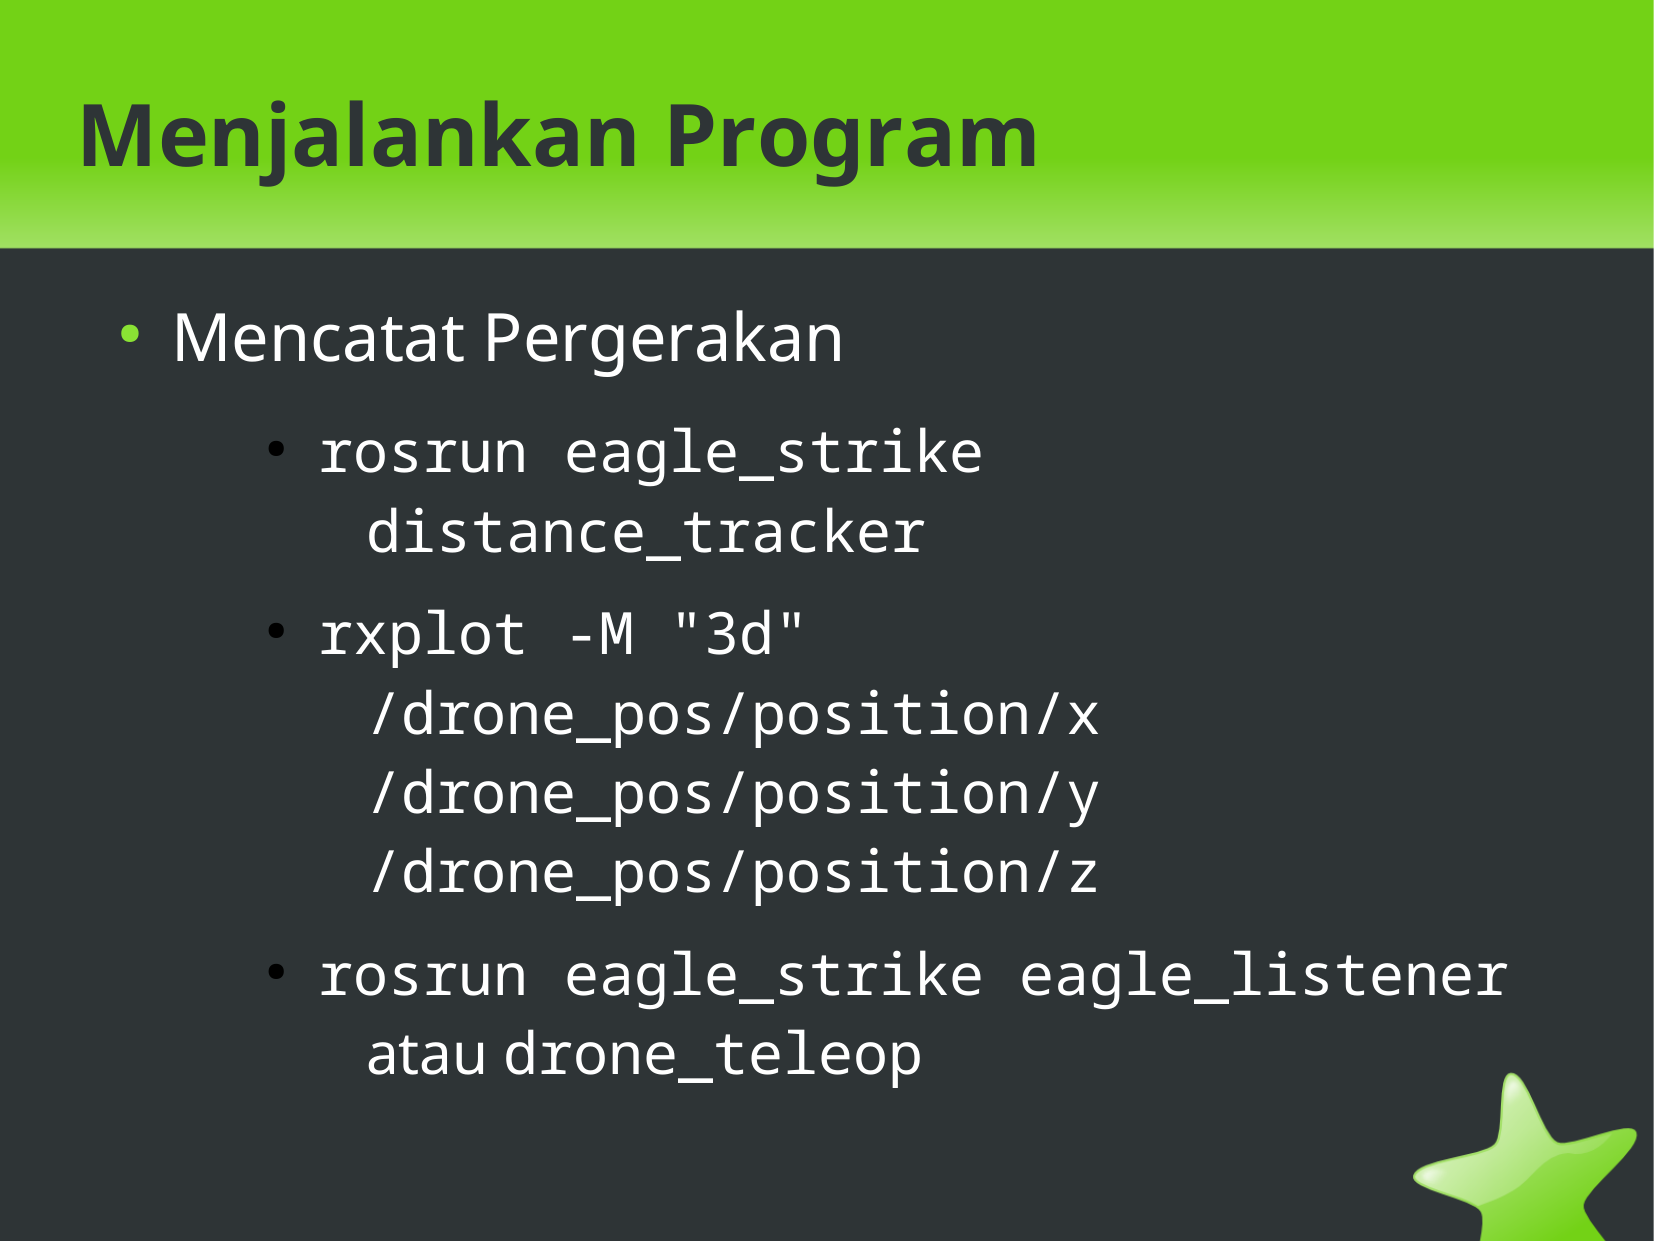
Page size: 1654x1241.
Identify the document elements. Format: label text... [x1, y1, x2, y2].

list Mencatat Pergerakan rosrun eagle_strike distance_tracker rxplot -M "3d" /drone_pos/position/x /drone_pos/position/y /drone_pos/position/z rosrun eagle_strike eagle_listener atau drone_teleop [82, 290, 1571, 1094]
picture [0, 0, 1654, 1241]
title Menjalankan Program [76, 29, 1565, 237]
